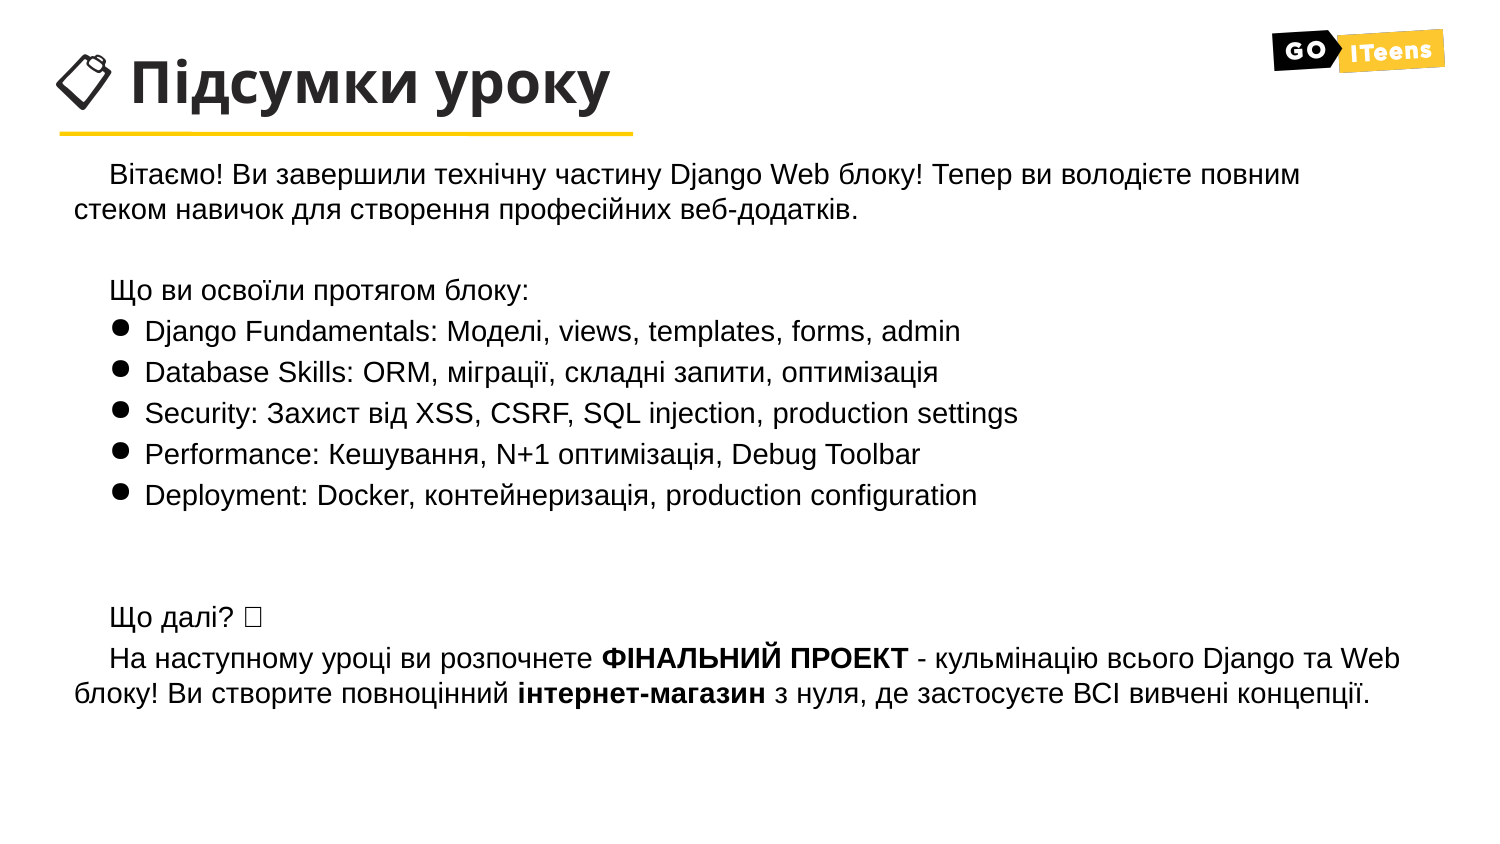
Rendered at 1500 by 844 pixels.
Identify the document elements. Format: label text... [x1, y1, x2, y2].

text_box 📋 Підсумки уроку [38, 30, 1150, 131]
text_box Вітаємо! Ви завершили технічну частину Django Web блоку! Тепер ви володієте повним стеком навичок для створення професійних веб-додатків. Що ви освоїли протягом блоку: Django Fundamentals: Моделі, views, templates, forms, admin Database Skills: ORM, міграції, складні запити, оптимізація Security: Захист від XSS, CSRF, SQL injection, production settings Performance: Кешування, N+1 оптимізація, Debug Toolbar Deployment: Docker, контейнеризація, production configuration Що далі? 🚀 На наступному уроці ви розпочнете ФІНАЛЬНИЙ ПРОЕКТ - кульмінацію всього Django та Web блоку! Ви створите повноцінний інтернет-магазин з нуля, де застосуєте ВСІ вивчені концепції. [59, 147, 1418, 768]
picture [1272, 29, 1445, 73]
